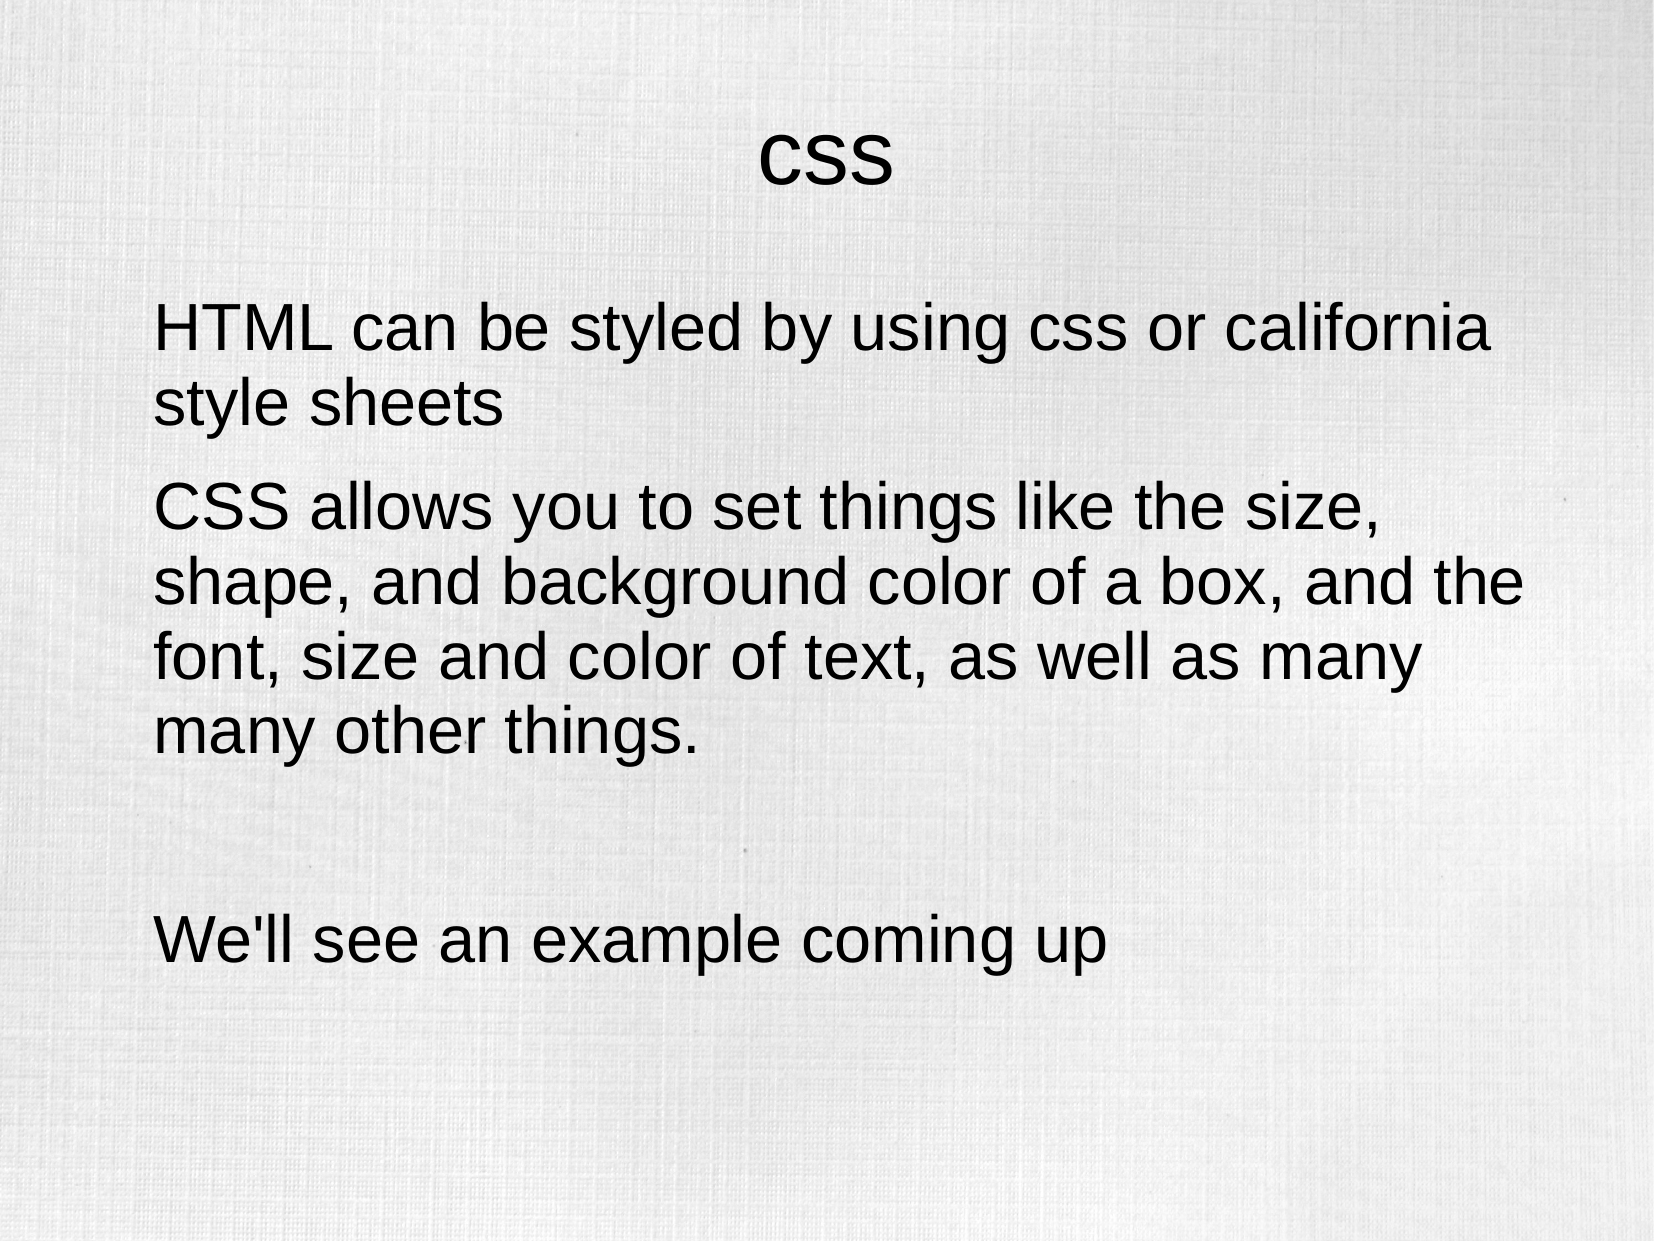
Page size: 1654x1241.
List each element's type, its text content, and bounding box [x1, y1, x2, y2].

list HTML can be styled by using css or california style sheets CSS allows you to set things like the size, shape, and background color of a box, and the font, size and color of text, as well as many many other things. We'll see an example coming up [82, 290, 1538, 1010]
title css [82, 49, 1571, 257]
picture [0, 0, 1654, 1241]
